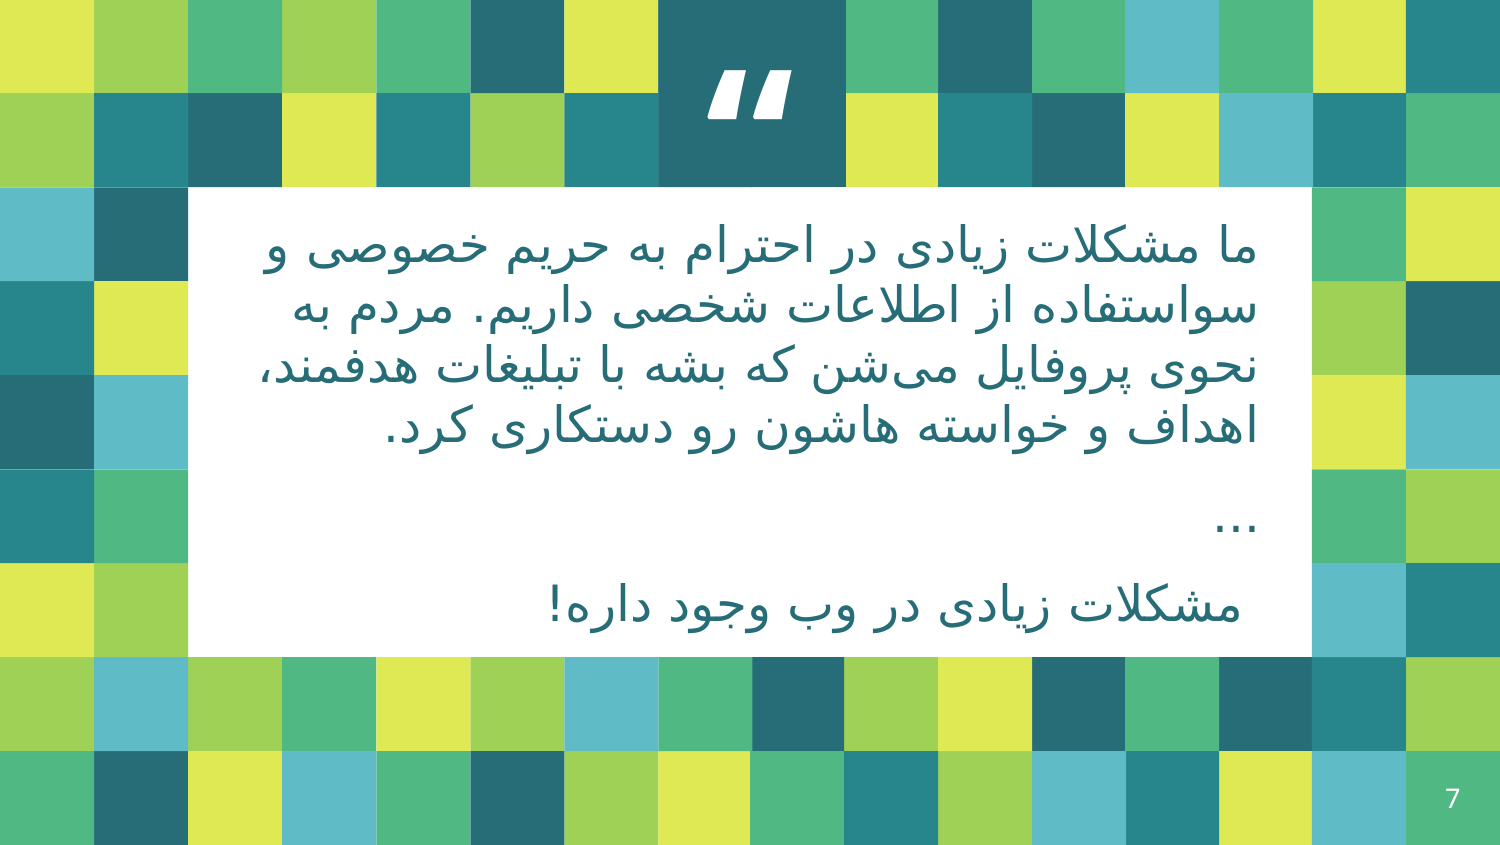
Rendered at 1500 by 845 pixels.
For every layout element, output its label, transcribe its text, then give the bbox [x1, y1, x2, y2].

slide_number 7 [1405, 750, 1500, 845]
list ما مشکلات زیادی در احترام به حریم خصوصی و سواستفاده از اطلاعات شخصی داریم. مردم به نحوی پروفایل می‌شن که بشه با تبلیغات هدفمند، اهداف و خواسته هاشون رو دستکاری کرد. ... مشکلات زیادی در وب وجود داره! [210, 279, 1276, 565]
